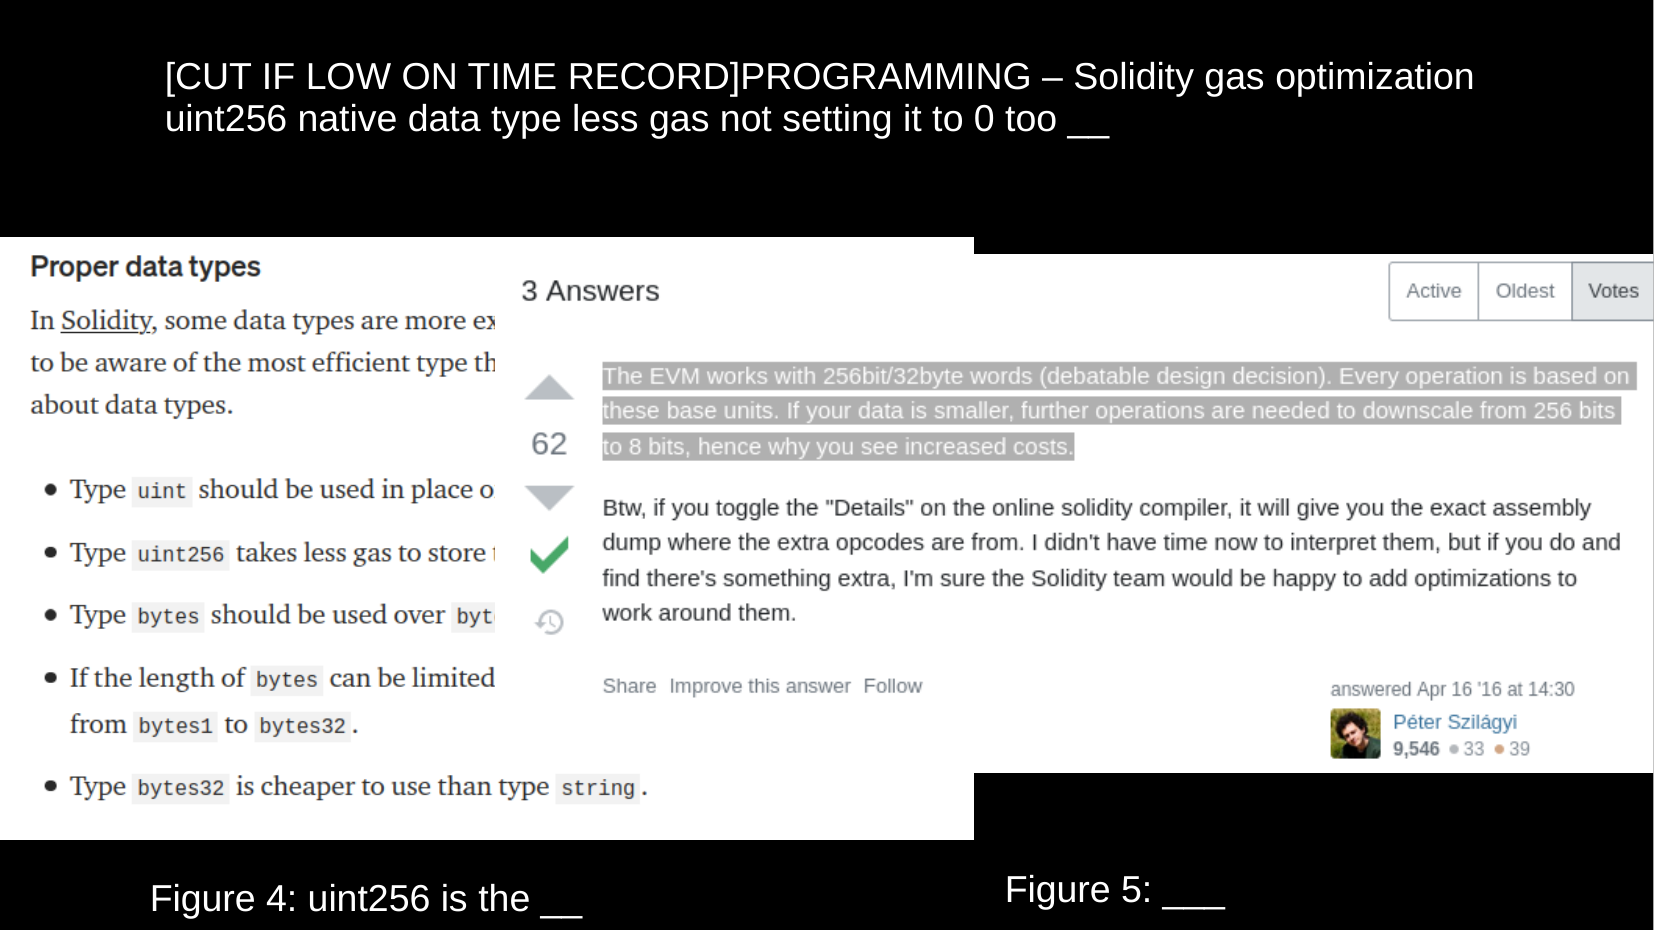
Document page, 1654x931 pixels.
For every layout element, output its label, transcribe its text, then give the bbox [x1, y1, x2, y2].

text_box Figure 4: uint256 is the __ [135, 870, 990, 931]
picture [0, 237, 1654, 841]
text_box Figure 5: ___ [990, 861, 1621, 931]
text_box [CUT IF LOW ON TIME RECORD]PROGRAMMING – Solidity gas optimization uint256 native data type less gas not setting it to 0 too __ [150, 48, 1591, 147]
